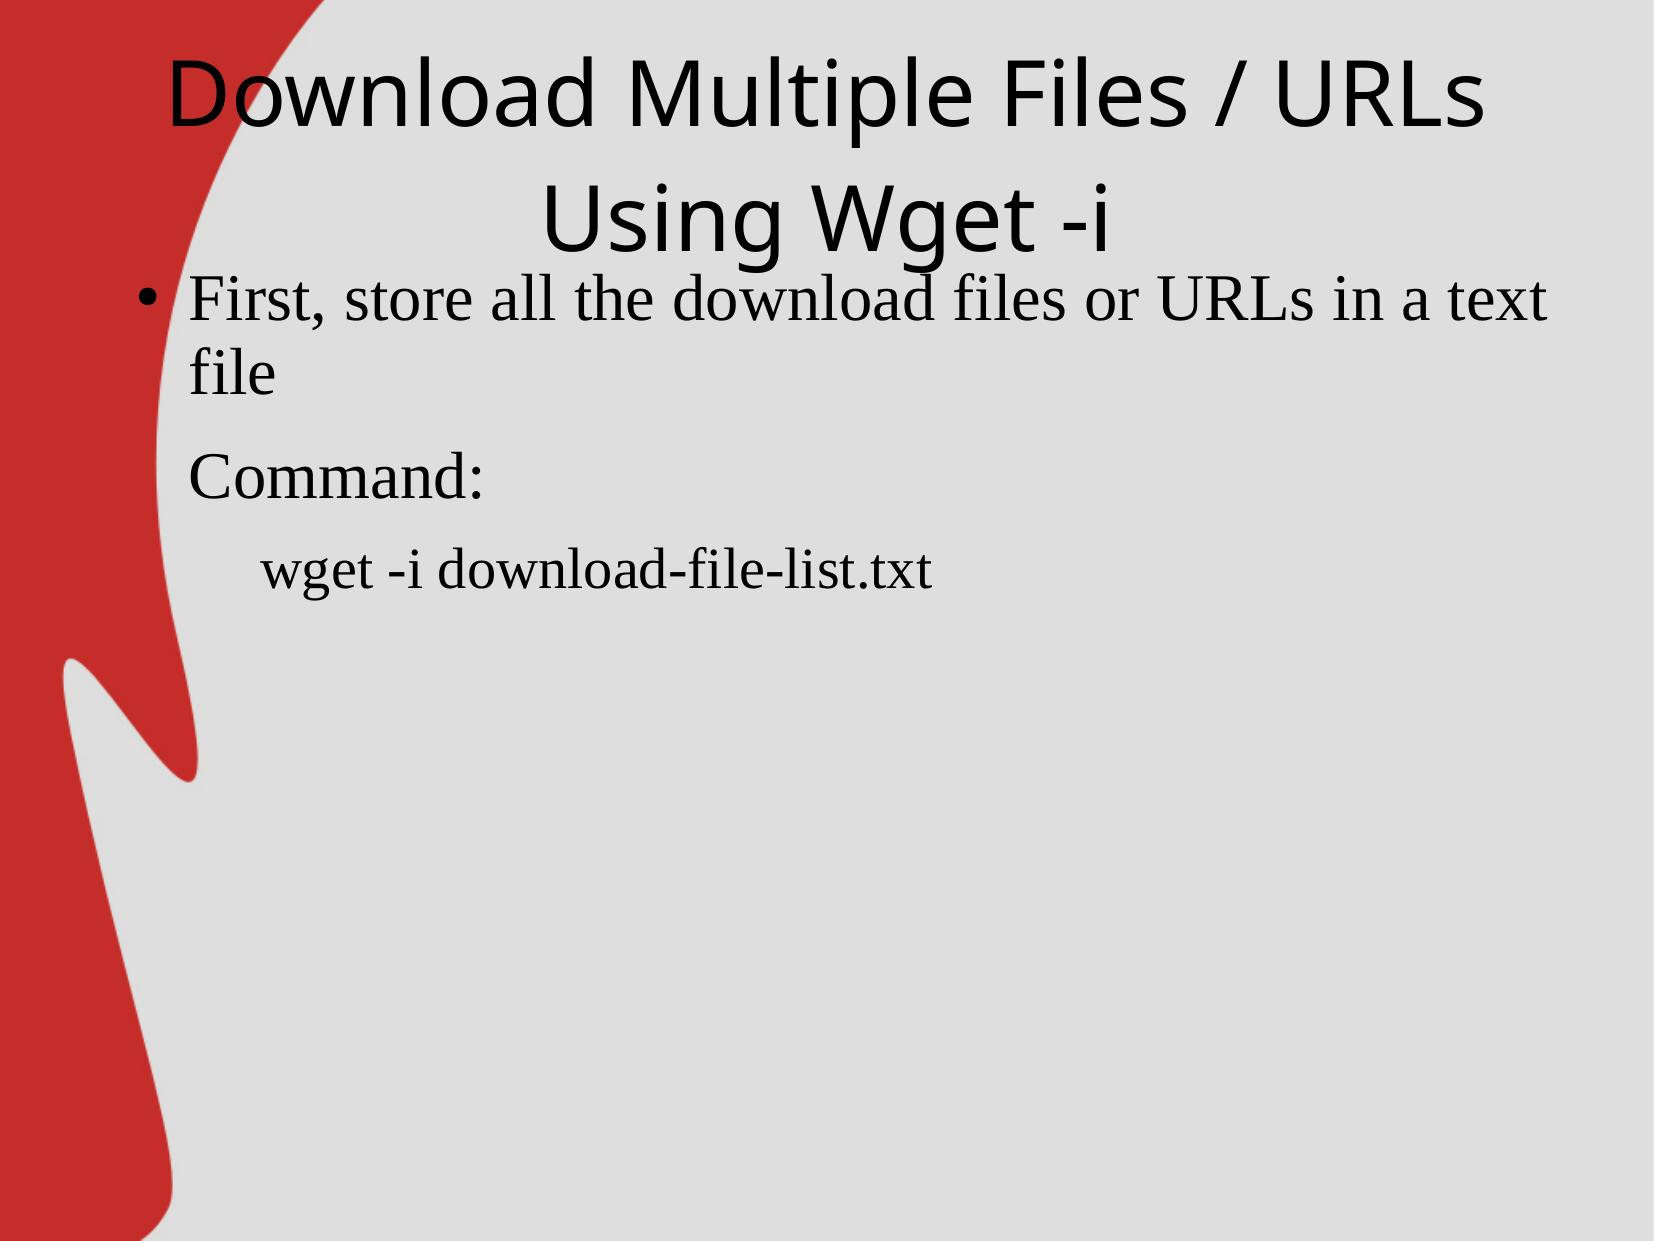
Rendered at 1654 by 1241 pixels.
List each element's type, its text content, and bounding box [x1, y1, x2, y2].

picture [0, 0, 1654, 1241]
title Download Multiple Files / URLs Using Wget -i [82, 35, 1571, 271]
list First, store all the download files or URLs in a text file Command: wget -i download-file-list.txt [118, 261, 1607, 686]
